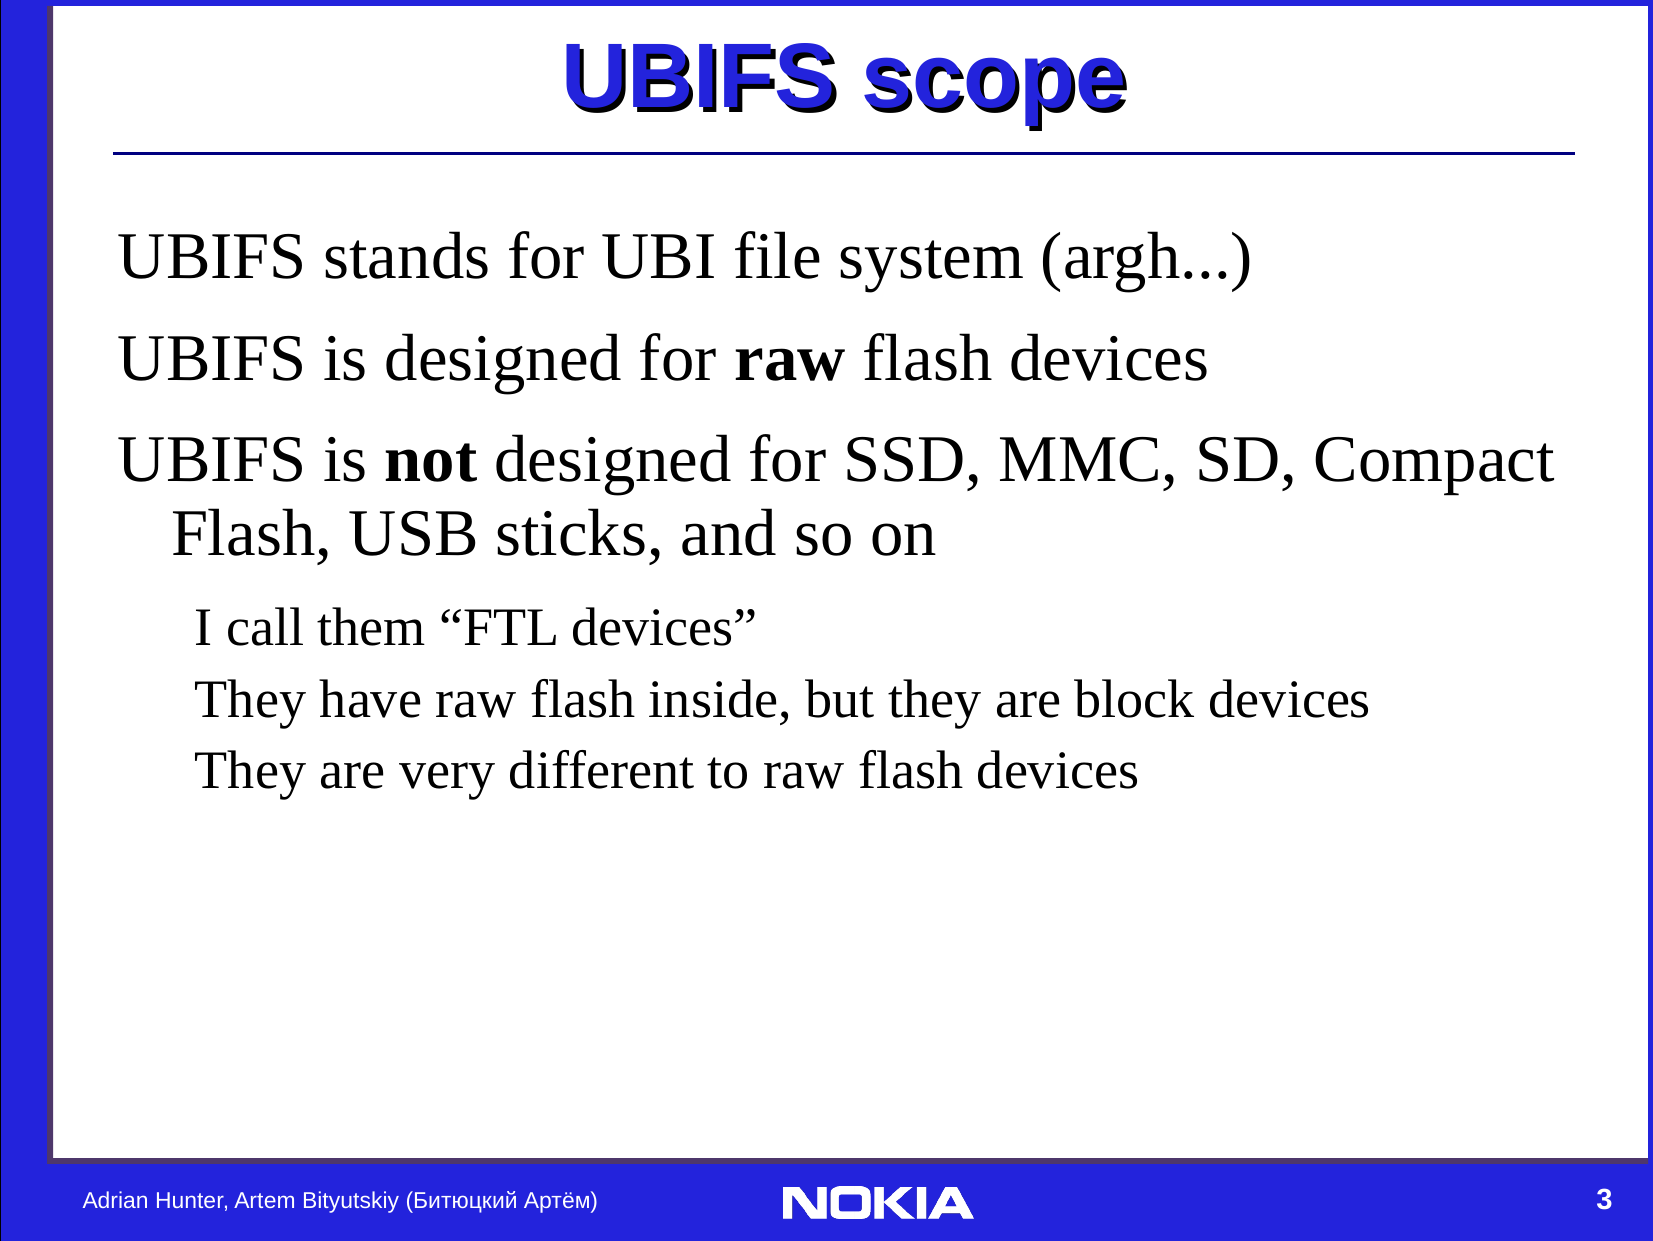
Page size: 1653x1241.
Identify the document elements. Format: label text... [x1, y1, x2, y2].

list UBIFS stands for UBI file system (argh...) UBIFS is designed for raw flash devices UBIFS is not designed for SSD, MMC, SD, Compact Flash, USB sticks, and so on I call them “FTL devices” They have raw flash inside, but they are block devices They are very different to raw flash devices [100, 219, 1588, 1072]
picture [783, 1186, 974, 1219]
title UBIFS scope [100, 2, 1588, 151]
